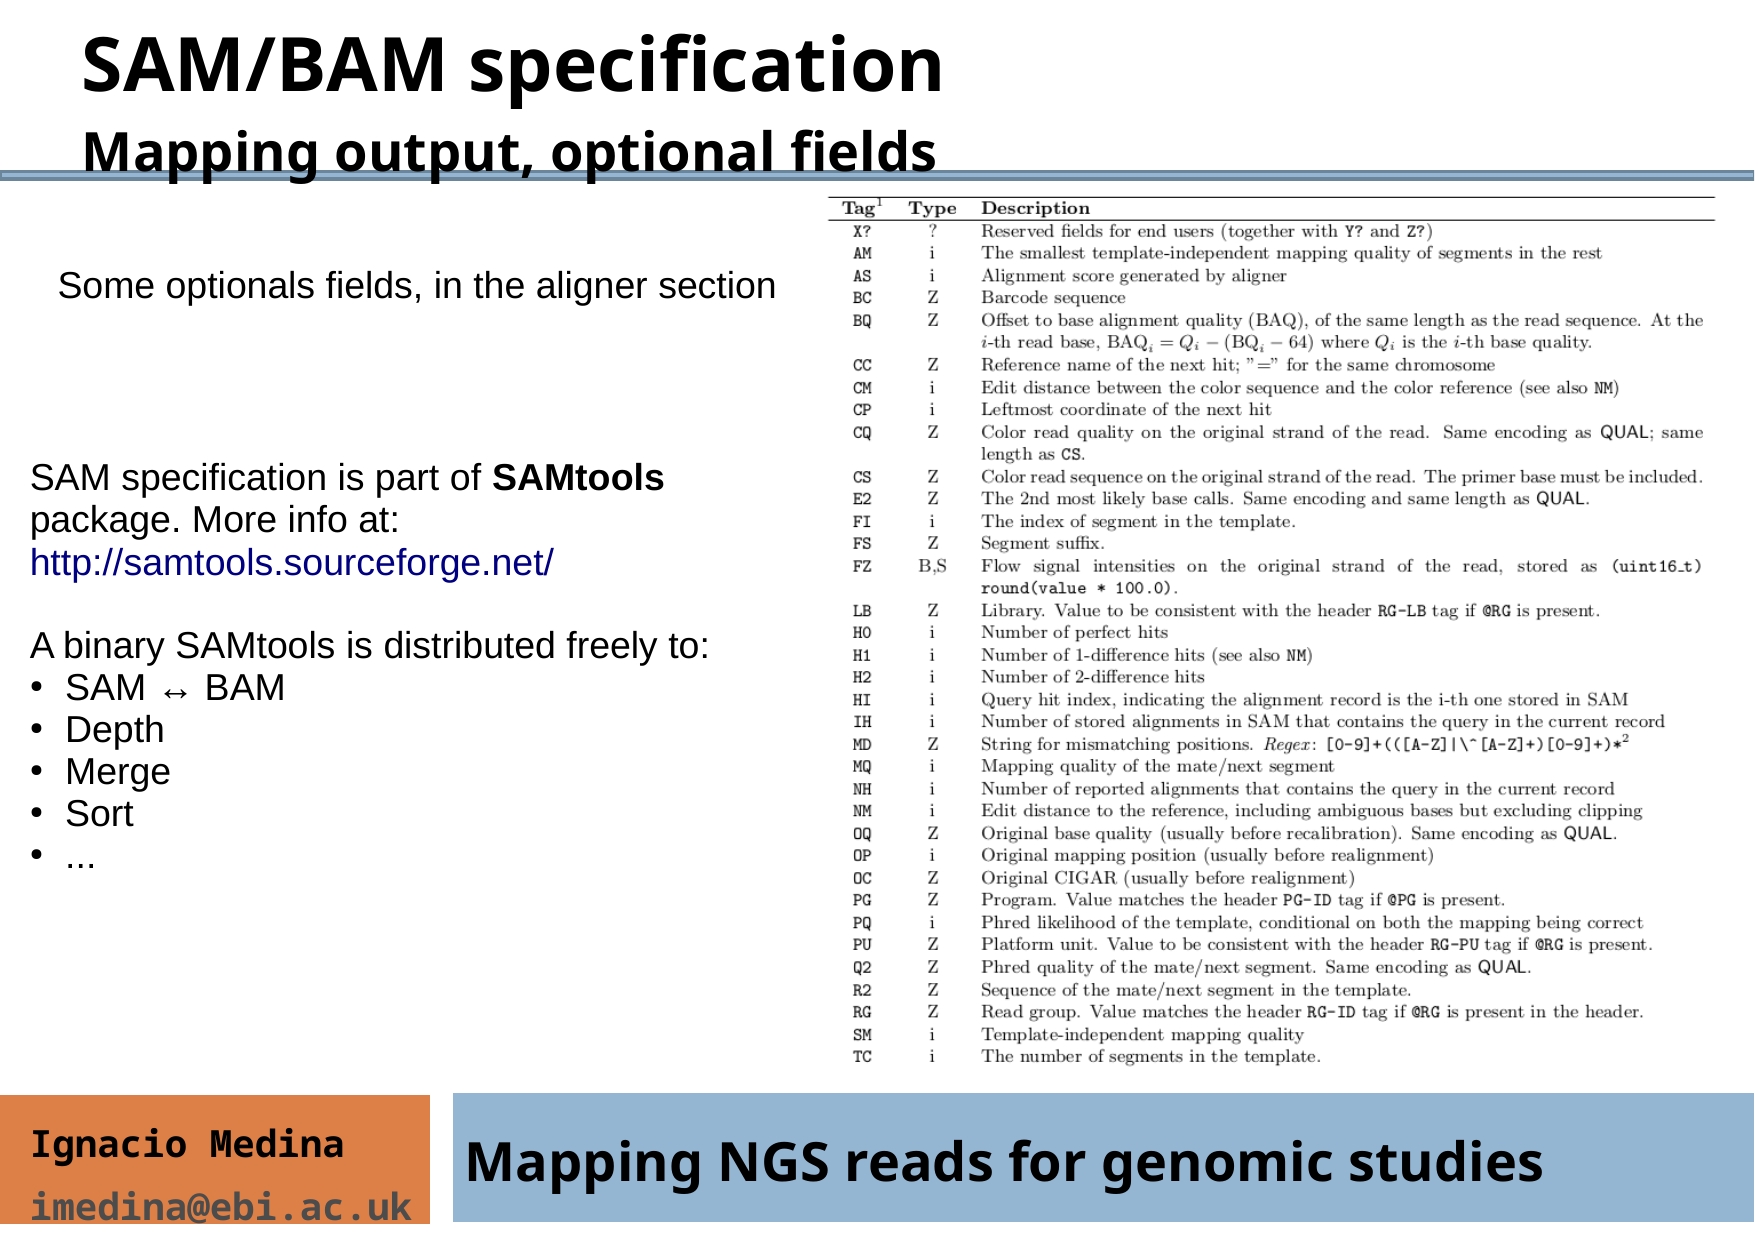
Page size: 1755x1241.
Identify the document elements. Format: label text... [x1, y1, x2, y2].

text_box [439, 171, 587, 179]
text_box [314, 171, 431, 179]
text_box [595, 171, 1754, 179]
text_box Ignacio Medina imedina@ebi.ac.uk [15, 1110, 436, 1224]
text_box SAM/BAM specification Mapping output, optional fields [67, 3, 1688, 169]
picture [821, 190, 1727, 1070]
text_box Mapping NGS reads for genomic studies [450, 1116, 1726, 1195]
text_box SAM specification is part of SAMtools package. More info at: http://samtools.sourceforge.net/ A binary SAMtools is distributed freely to: SAM ↔ BAM Depth Merge Sort ... [15, 449, 841, 885]
text_box [211, 171, 308, 179]
text_box [177, 171, 203, 179]
text_box [0, 171, 169, 179]
text_box Some optionals fields, in the aligner section [42, 257, 821, 315]
